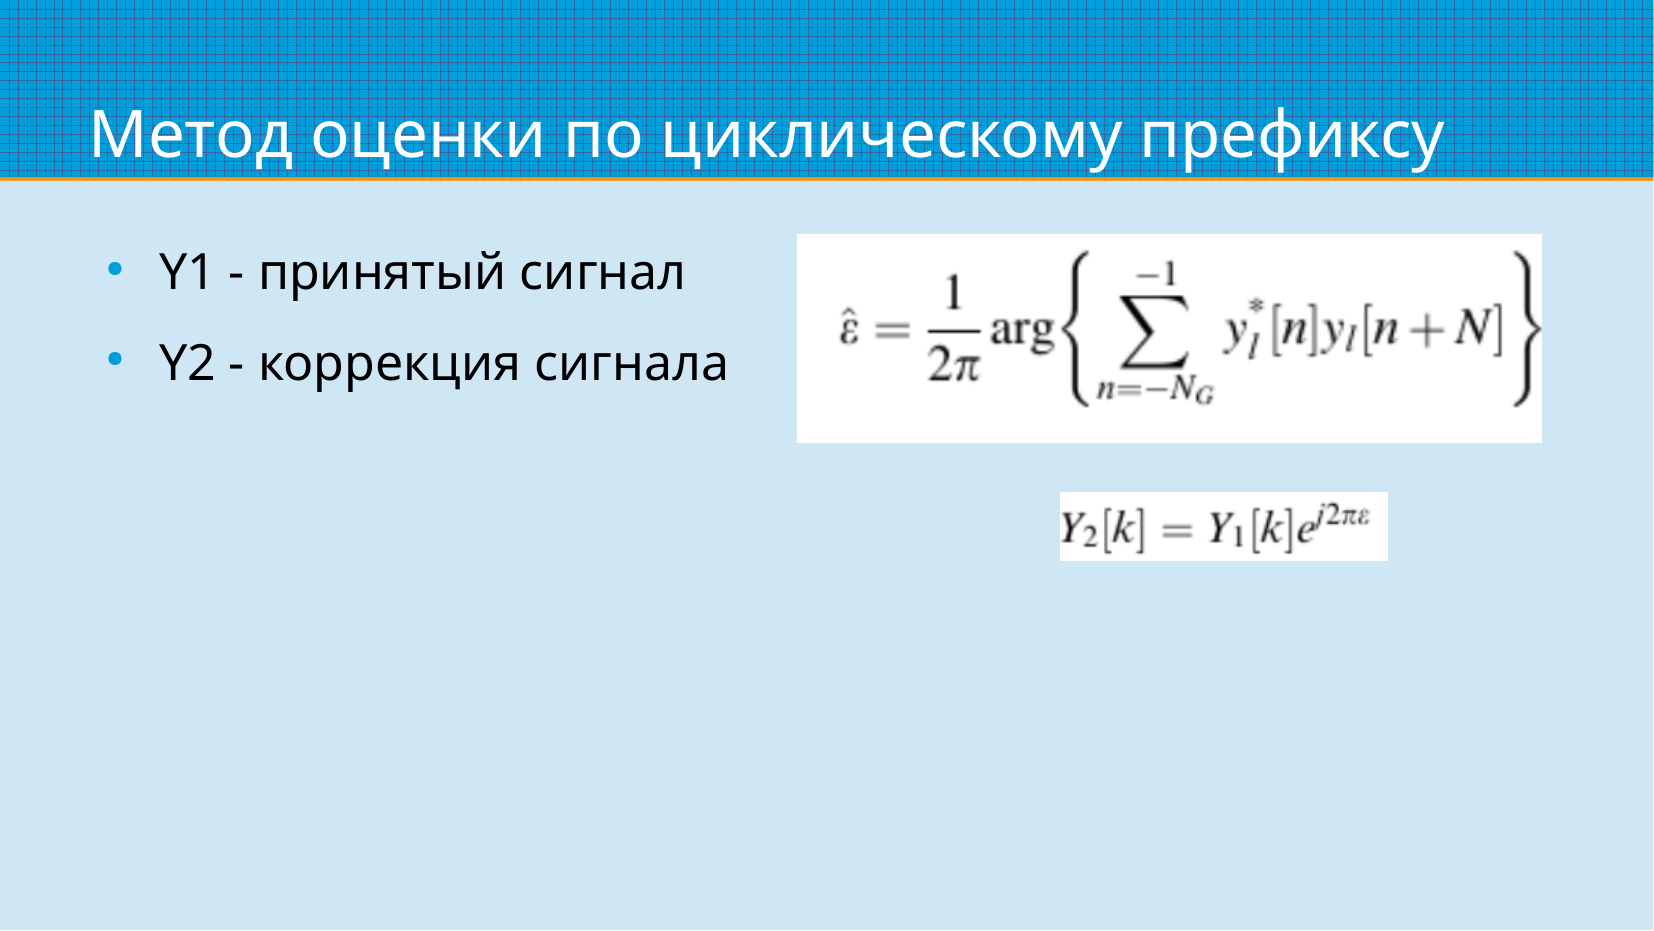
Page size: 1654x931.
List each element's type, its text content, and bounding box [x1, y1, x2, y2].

picture [797, 234, 1542, 443]
picture [1060, 492, 1388, 562]
list Y1 - принятый сигнал Y2 - коррекция сигнала [88, 236, 1565, 813]
title Метод оценки по циклическому префиксу [88, 14, 1565, 178]
